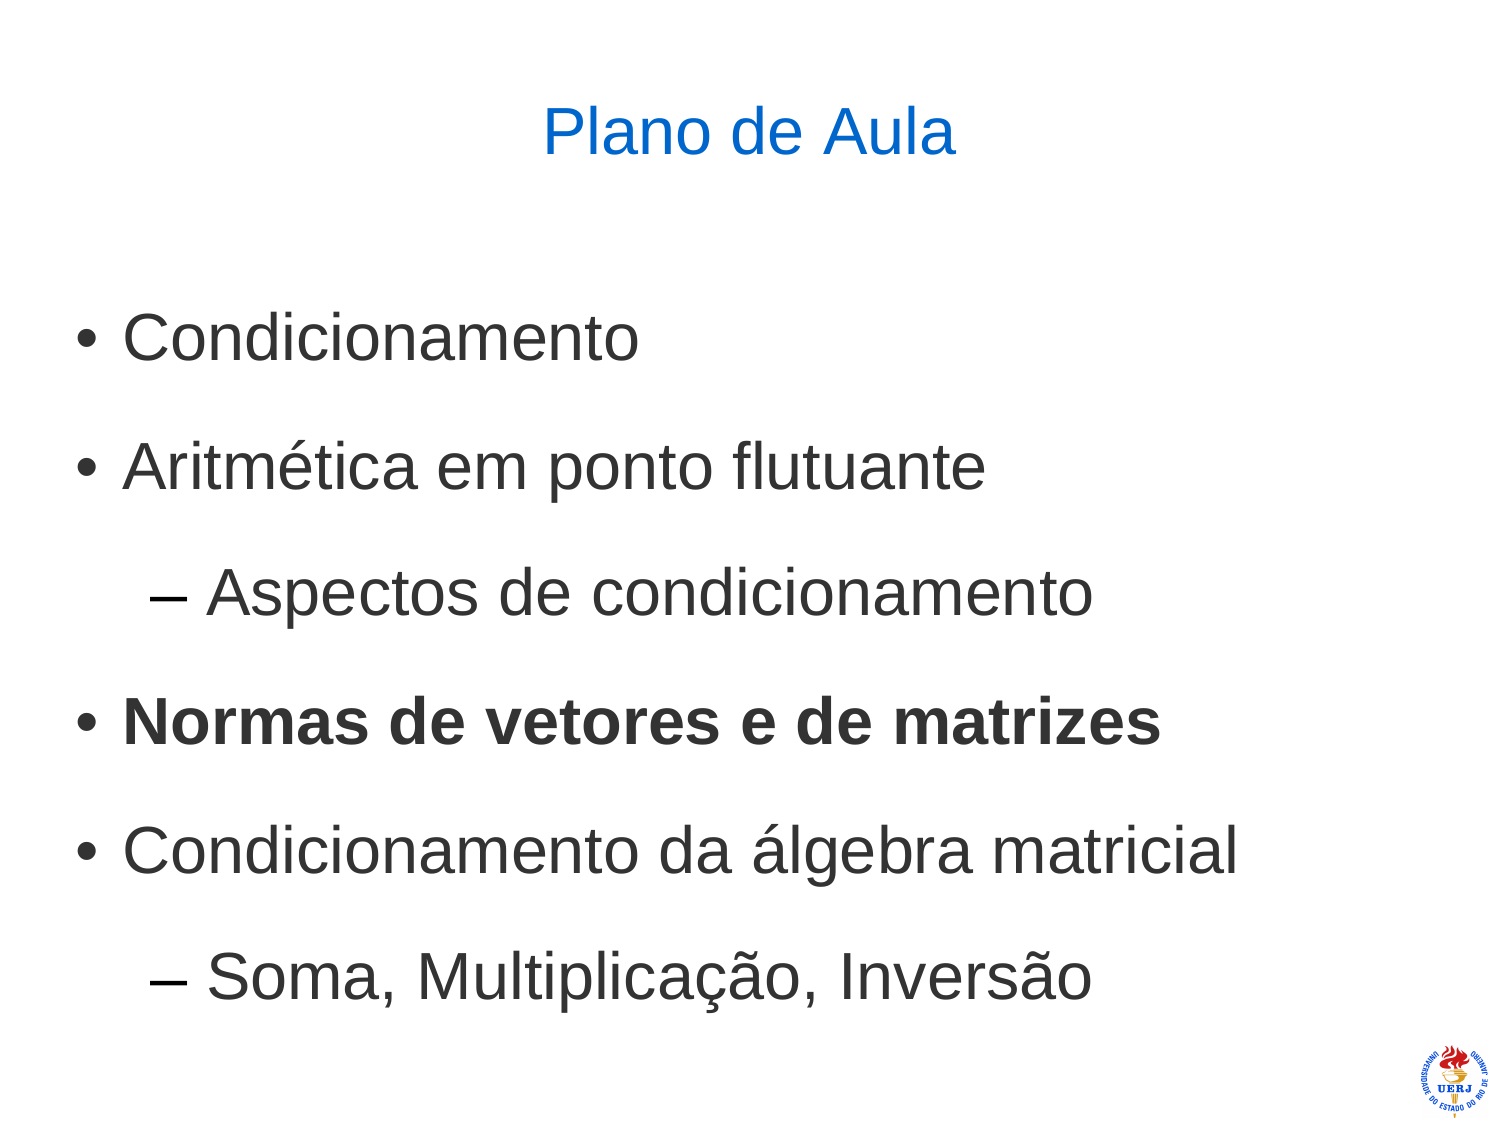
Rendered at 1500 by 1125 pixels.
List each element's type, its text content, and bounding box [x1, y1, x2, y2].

list Condicionamento Aritmética em ponto flutuante Aspectos de condicionamento Normas de vetores e de matrizes Condicionamento da álgebra matricial Soma, Multiplicação, Inversão [75, 262, 1424, 1004]
title Plano de Aula [75, 41, 1424, 228]
picture [1421, 1045, 1488, 1118]
